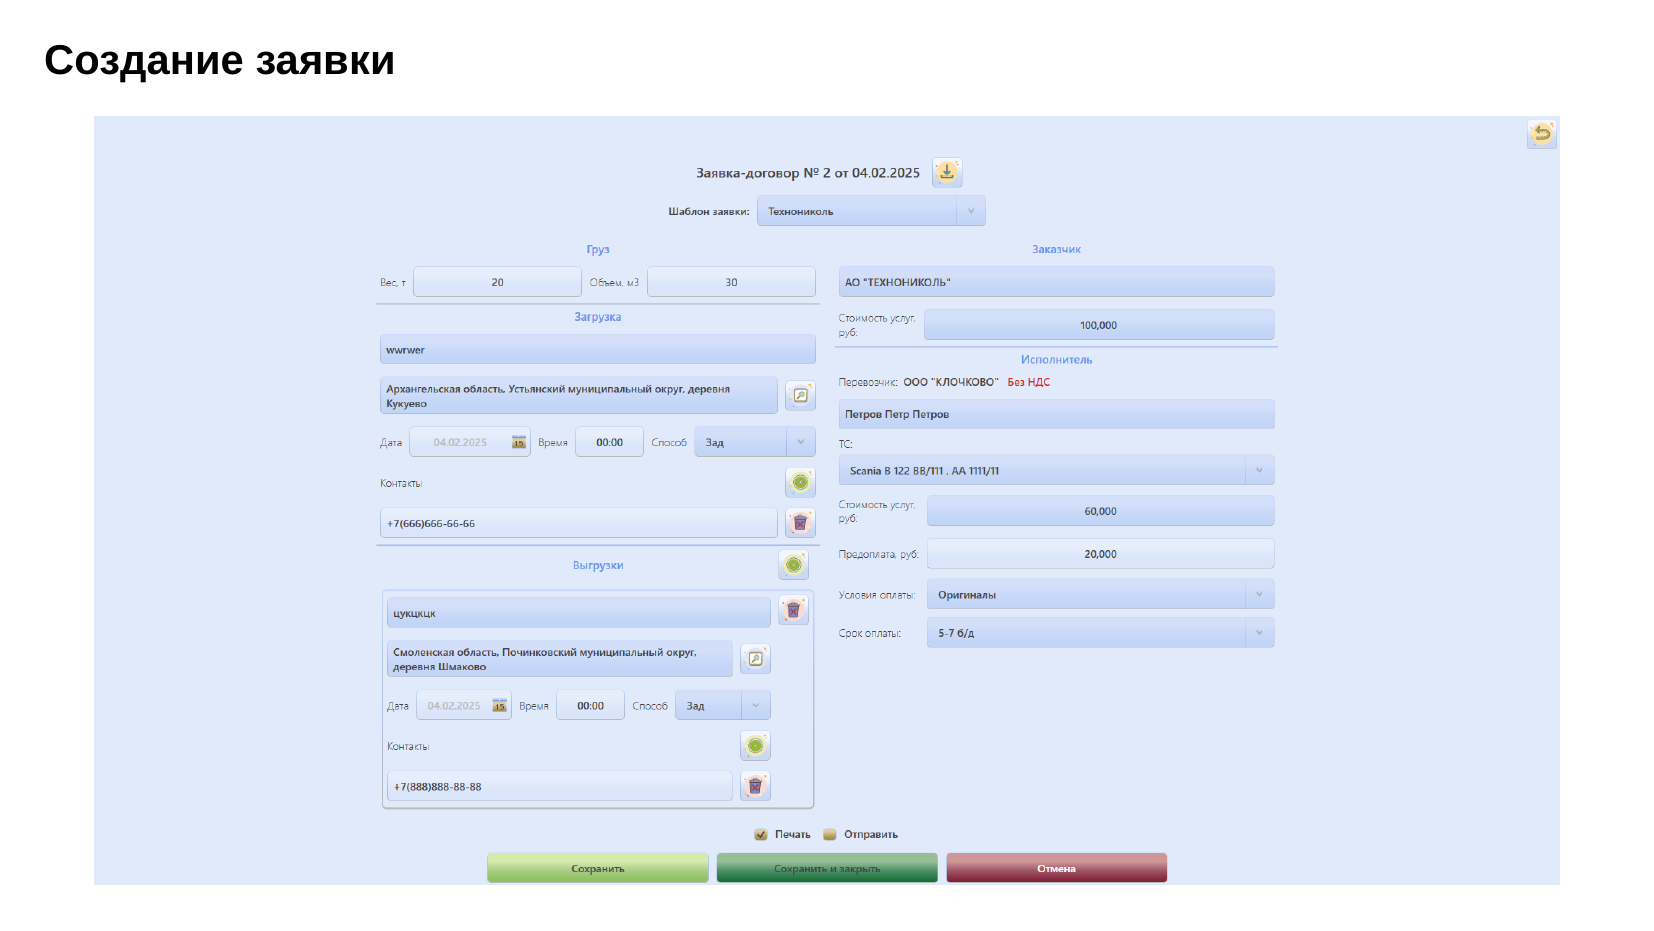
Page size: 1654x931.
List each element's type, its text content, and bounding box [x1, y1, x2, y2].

text_box Создание заявки [29, 29, 411, 91]
picture [94, 116, 1560, 885]
